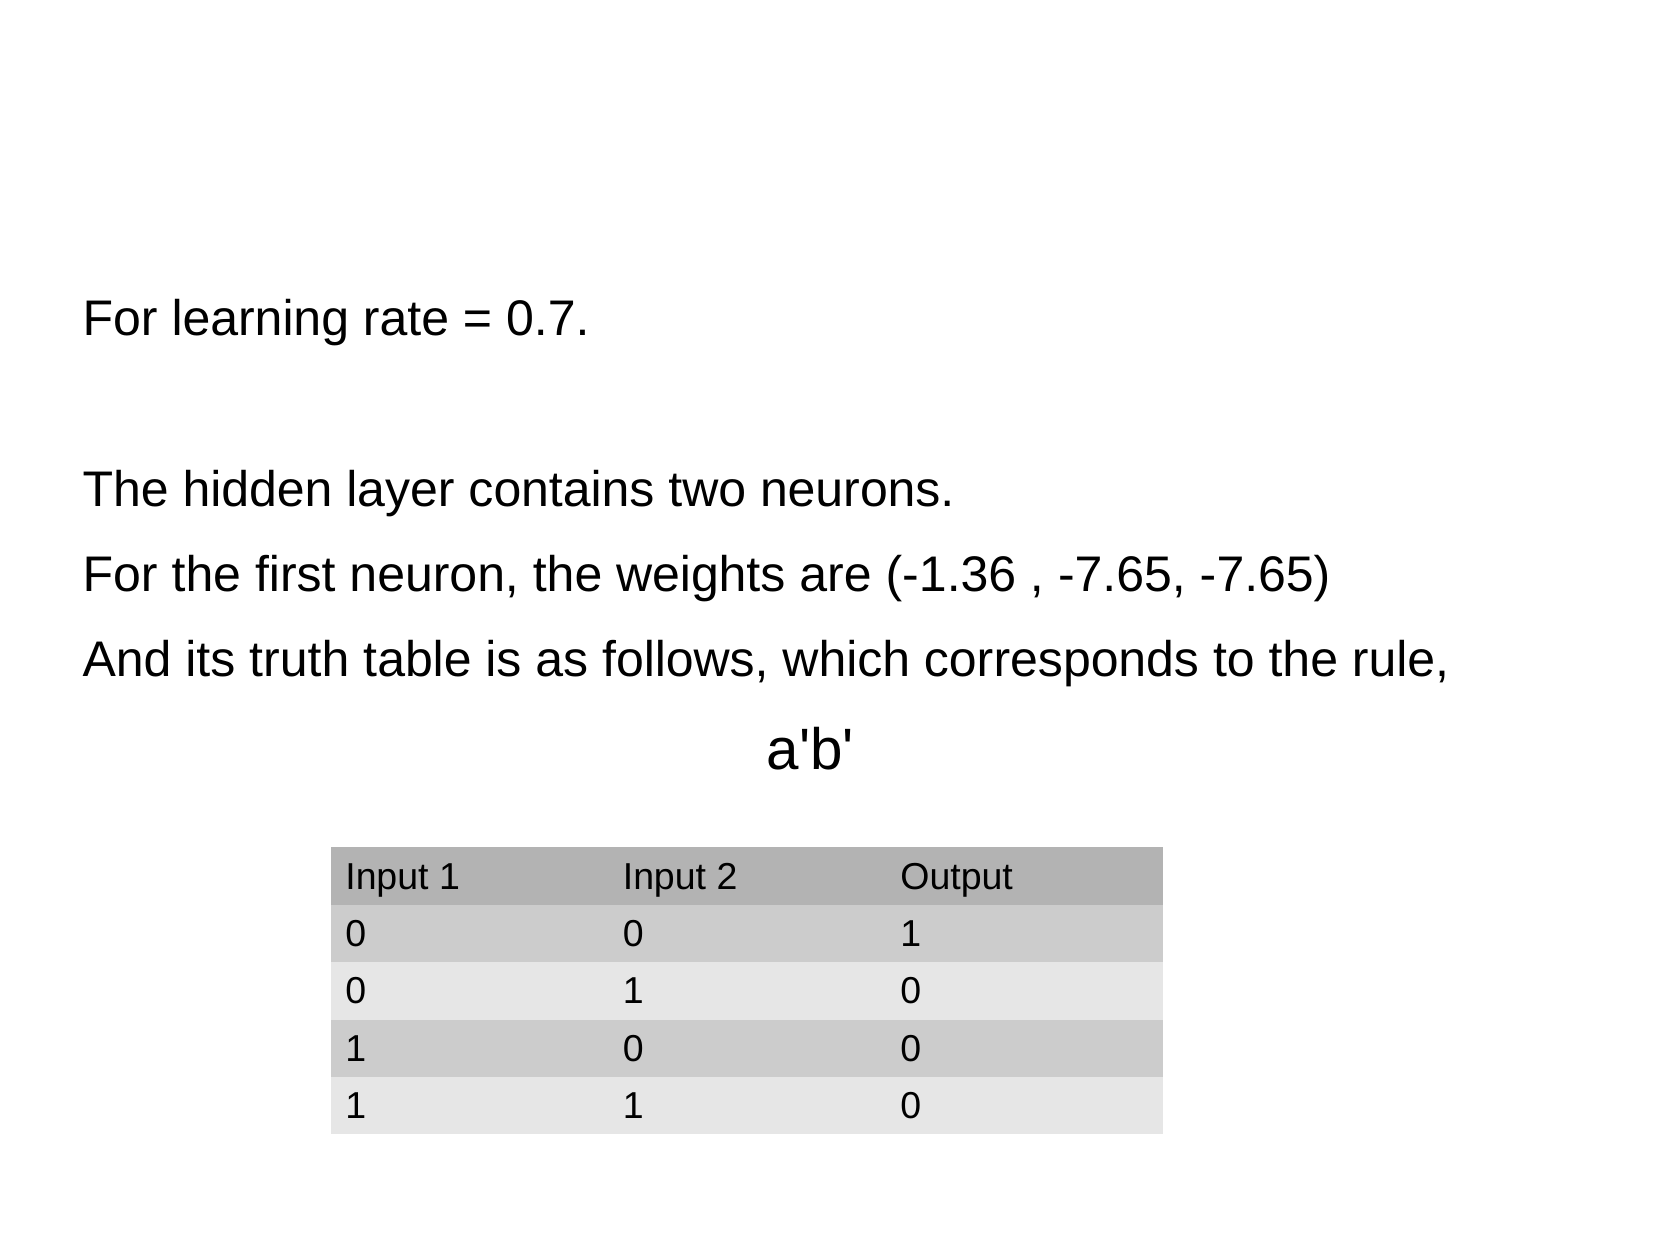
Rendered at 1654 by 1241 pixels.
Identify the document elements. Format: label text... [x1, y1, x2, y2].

text_box [82, 290, 1538, 1010]
table_header Input 1 [331, 847, 608, 905]
table_cell 0 [331, 962, 608, 1020]
table_cell 0 [331, 905, 608, 962]
table_cell 0 [608, 1020, 886, 1077]
table_cell 0 [886, 962, 1163, 1020]
table_cell 1 [331, 1020, 608, 1077]
table_cell 1 [608, 962, 886, 1020]
table_cell 1 [886, 905, 1163, 962]
table_cell 1 [331, 1077, 608, 1134]
table_header Input 2 [608, 847, 886, 905]
table_cell 0 [886, 1020, 1163, 1077]
table_cell 1 [608, 1077, 886, 1134]
table_header Output [886, 847, 1163, 905]
table_cell 0 [608, 905, 886, 962]
table_cell 0 [886, 1077, 1163, 1134]
